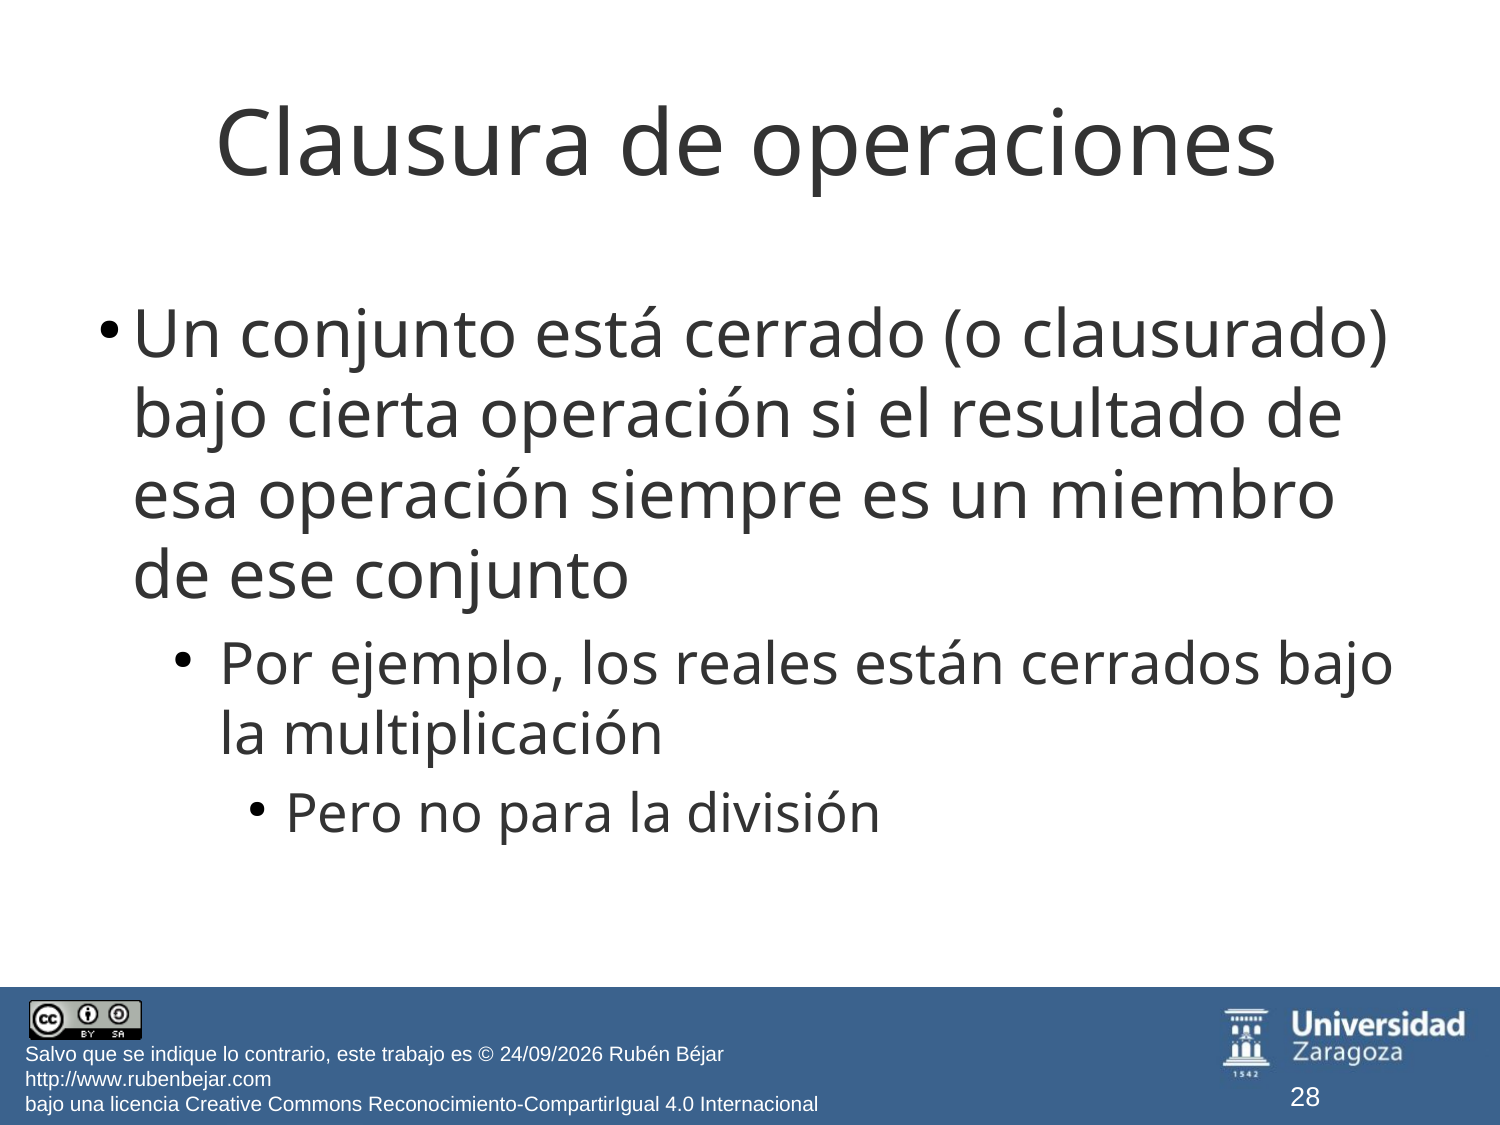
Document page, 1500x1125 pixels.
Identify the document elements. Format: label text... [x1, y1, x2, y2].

picture [0, 987, 1500, 1125]
list Un conjunto está cerrado (o clausurado) bajo cierta operación si el resultado de esa operación siempre es un miembro de ese conjunto Por ejemplo, los reales están cerrados bajo la multiplicación Pero no para la división [82, 283, 1418, 957]
title Clausura de operaciones [74, 21, 1420, 257]
